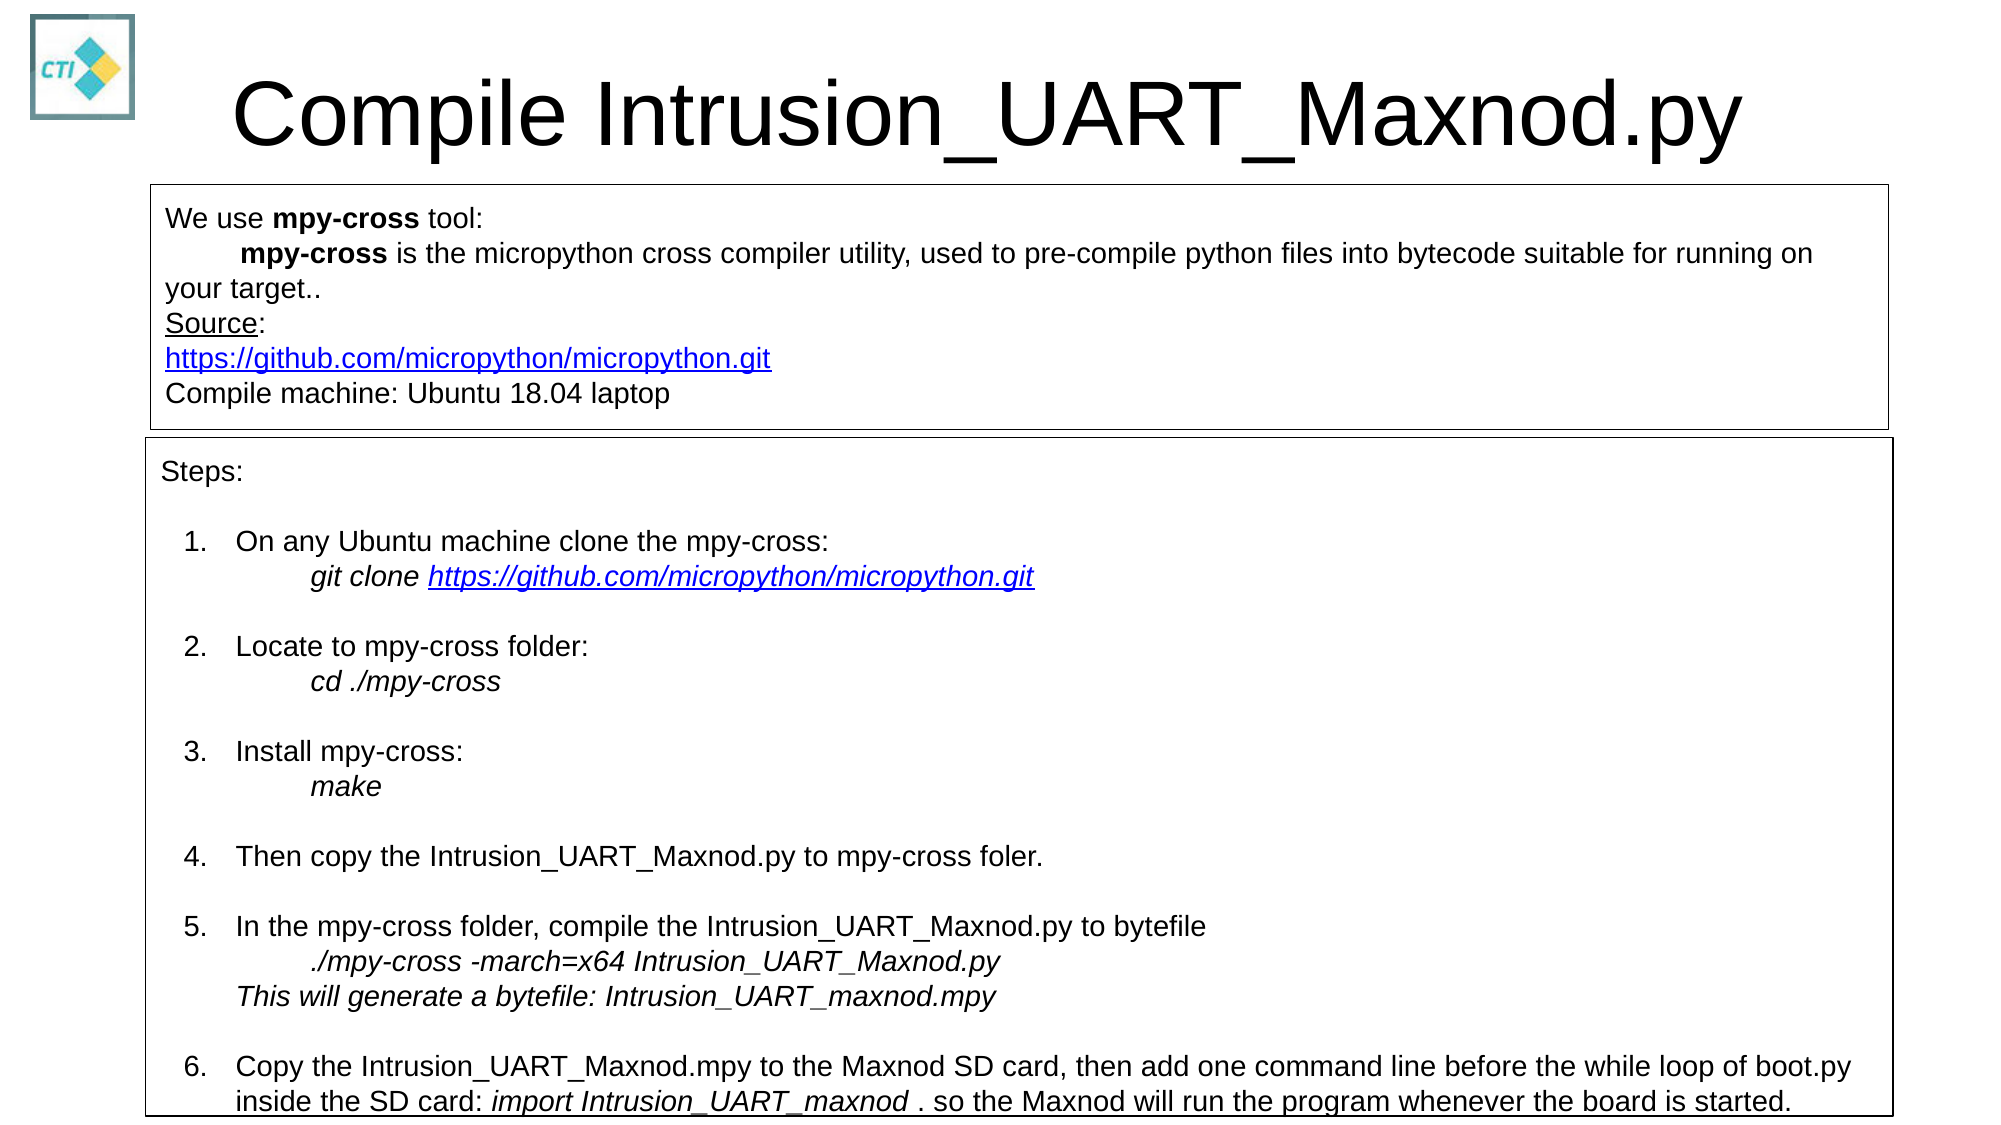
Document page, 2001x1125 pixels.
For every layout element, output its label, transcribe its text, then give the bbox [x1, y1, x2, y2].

text_box Steps: On any Ubuntu machine clone the mpy-cross: git clone https://github.com/micropython/micropython.git Locate to mpy-cross folder: cd ./mpy-cross Install mpy-cross: make Then copy the Intrusion_UART_Maxnod.py to mpy-cross foler. In the mpy-cross folder, compile the Intrusion_UART_Maxnod.py to bytefile ./mpy-cross -march=x64 Intrusion_UART_Maxnod.py This will generate a bytefile: Intrusion_UART_maxnod.mpy Copy the Intrusion_UART_Maxnod.mpy to the Maxnod SD card, then add one command line before the while loop of boot.py inside the SD card: import Intrusion_UART_maxnod . so the Maxnod will run the program whenever the board is started. [145, 437, 1893, 1116]
text_box We use mpy-cross tool: mpy-cross is the micropython cross compiler utility, used to pre-compile python files into bytecode suitable for running on your target.. Source: https://github.com/micropython/micropython.git Compile machine: Ubuntu 18.04 laptop [150, 184, 1889, 430]
text_box Compile Intrusion_UART_Maxnod.py [88, 15, 1889, 203]
picture [30, 14, 135, 120]
